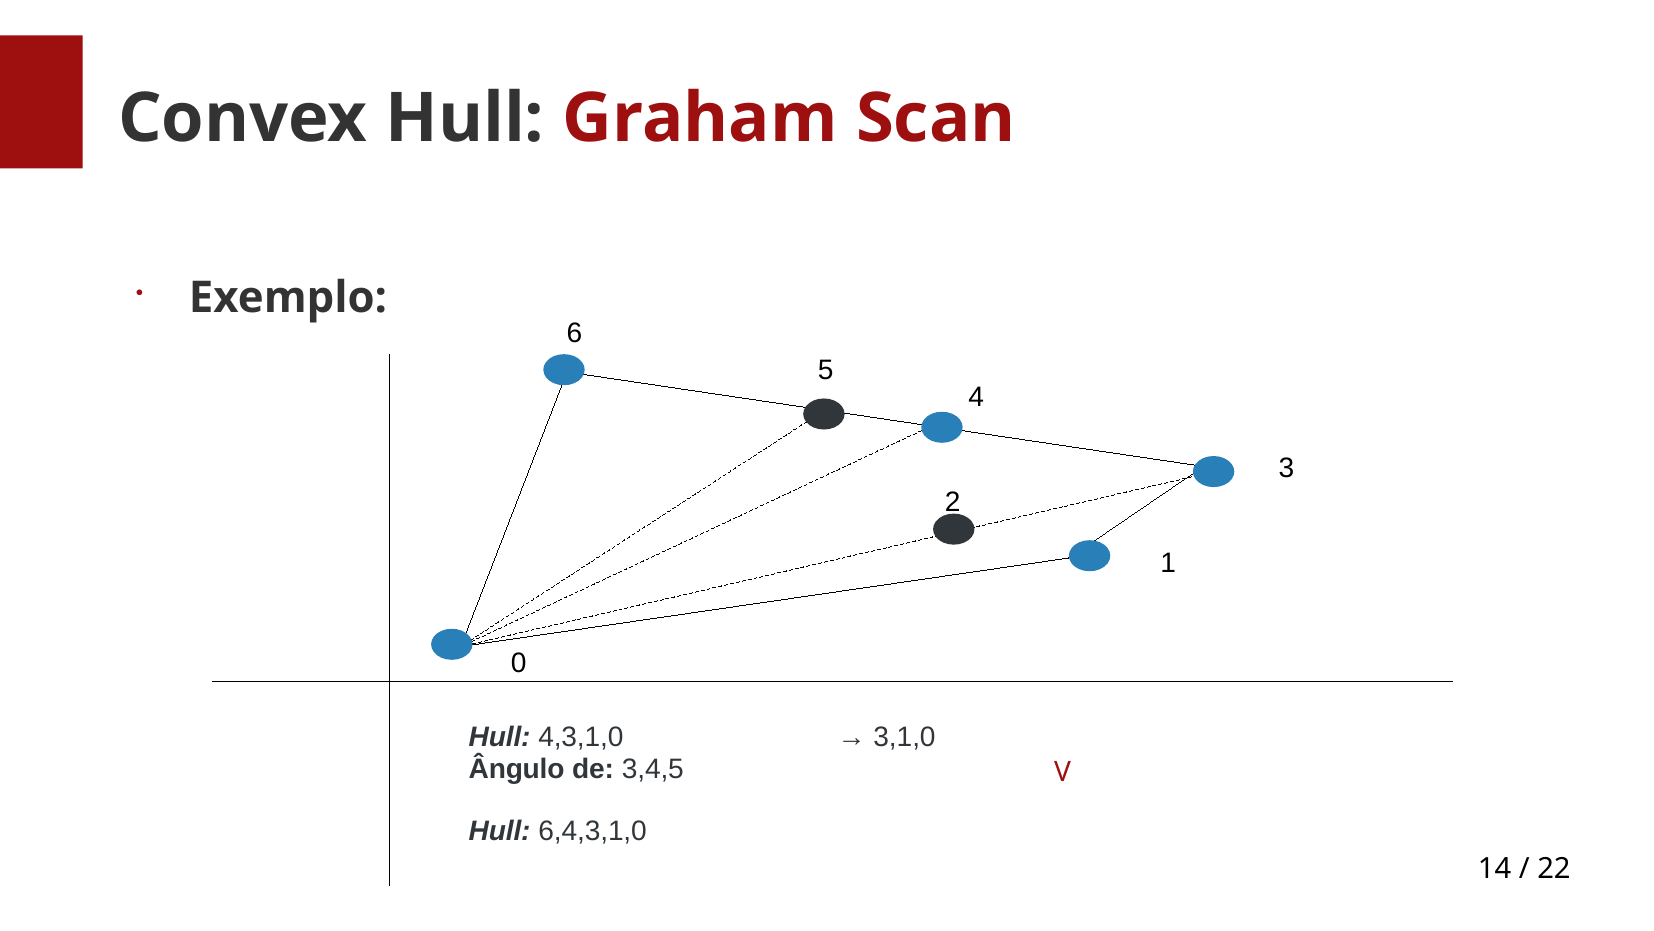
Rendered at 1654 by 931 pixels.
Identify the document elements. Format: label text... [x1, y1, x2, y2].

text_box Hull: 4,3,1,0 → 3,1,0 Ângulo de: 3,4,5 Hull: 6,4,3,1,0 [453, 714, 1028, 883]
text_box [933, 525, 975, 545]
text_box 2 [929, 478, 981, 525]
text_box 5 [803, 347, 854, 394]
text_box 4 [953, 373, 1004, 421]
title Convex Hull: Graham Scan [118, 37, 1571, 193]
text_box [1068, 540, 1111, 572]
text_box 6 [551, 310, 603, 357]
text_box V [1039, 744, 1093, 791]
list Exemplo: [118, 265, 1536, 806]
text_box [921, 411, 963, 443]
text_box [431, 628, 473, 660]
text_box 3 [1263, 444, 1315, 491]
text_box [543, 357, 585, 386]
text_box 1 [1145, 540, 1197, 587]
text_box [803, 398, 845, 430]
text_box 0 [496, 639, 547, 686]
text_box [1192, 456, 1235, 488]
